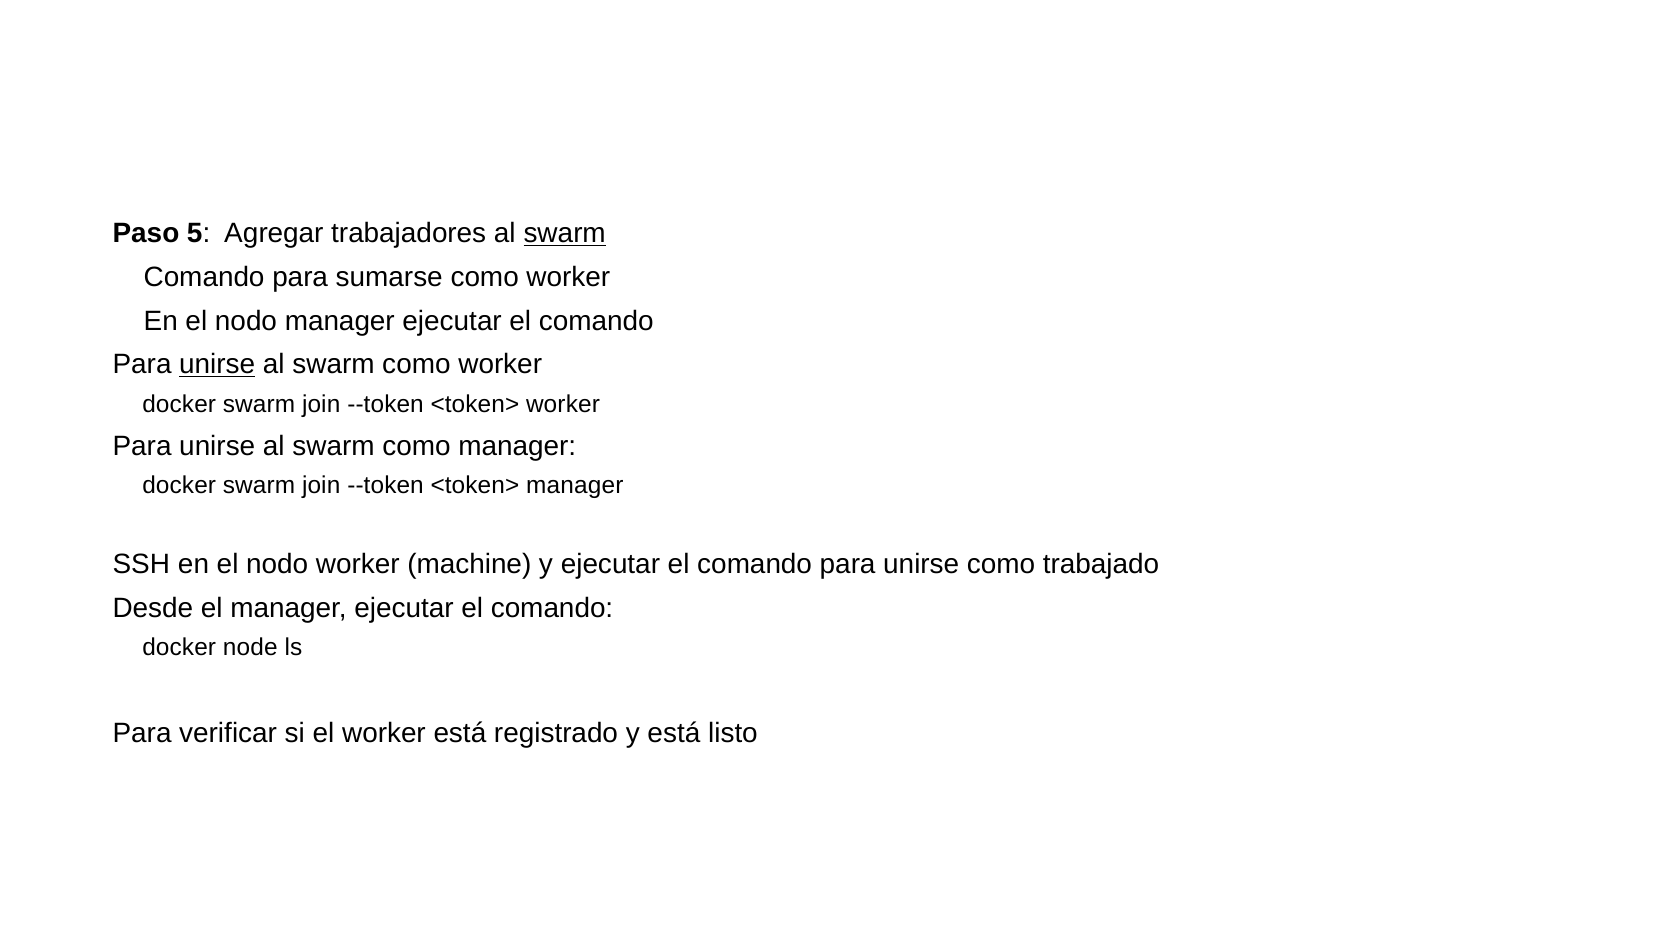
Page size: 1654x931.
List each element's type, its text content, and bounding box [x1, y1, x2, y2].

list Paso 5: Agregar trabajadores al swarm Comando para sumarse como worker En el nodo manager ejecutar el comando Para unirse al swarm como worker docker swarm join --token <token> worker Para unirse al swarm como manager: docker swarm join --token <token> manager SSH en el nodo worker (machine) y ejecutar el comando para unirse como trabajado Desde el manager, ejecutar el comando: docker node ls Para verificar si el worker está registrado y está listo [82, 217, 1571, 758]
